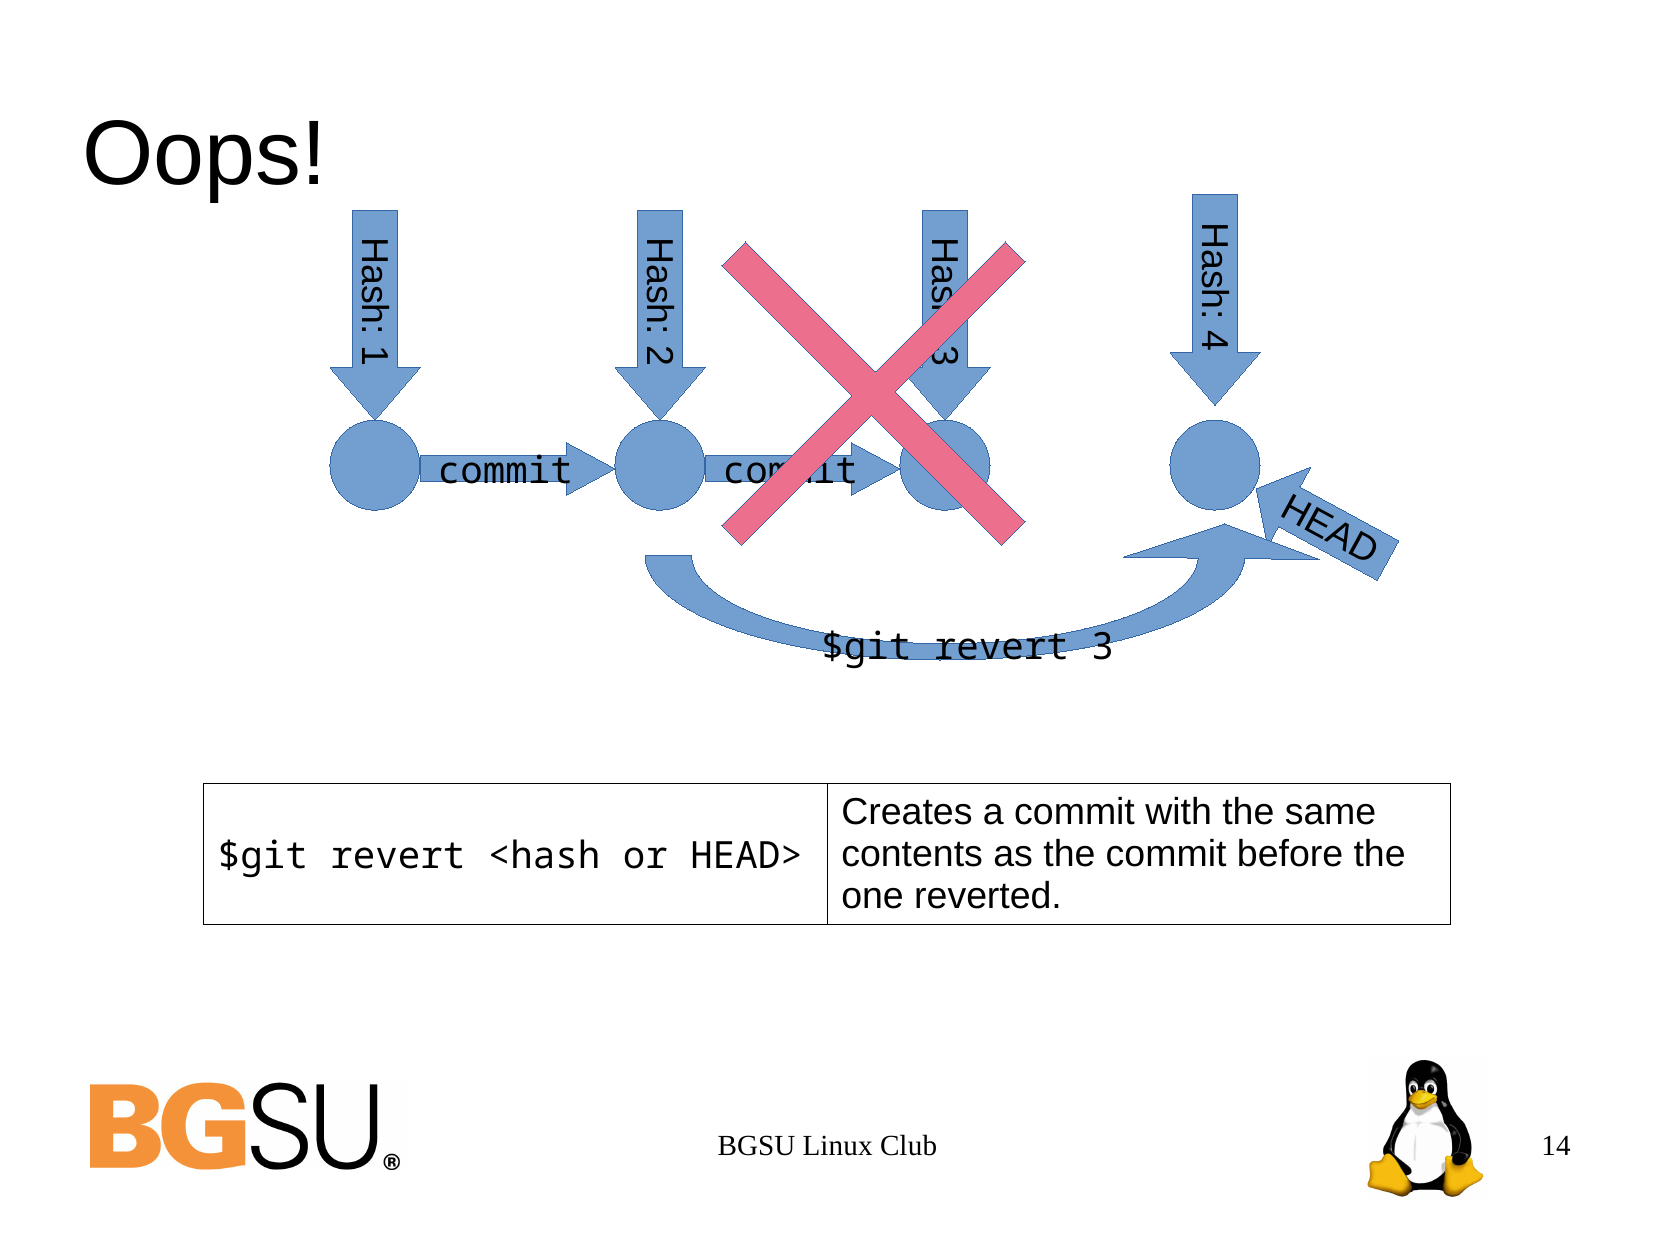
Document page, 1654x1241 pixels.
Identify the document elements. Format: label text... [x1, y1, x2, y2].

text_box Hash: 3 [909, 320, 991, 421]
text_box $git revert 3 [780, 600, 1156, 690]
text_box Hash: 3 [922, 210, 968, 324]
text_box [645, 555, 780, 643]
text_box [329, 420, 420, 511]
table_header $git revert <hash or HEAD> [204, 784, 827, 924]
table_header Creates a commit with the same contents as the commit before the one reverted. [828, 784, 1450, 924]
picture [1365, 1057, 1486, 1201]
text_box Hash: 1 [330, 210, 421, 421]
text_box HEAD [1256, 467, 1399, 581]
text_box [1169, 420, 1261, 511]
text_box [721, 241, 1026, 546]
text_box [1123, 523, 1320, 630]
text_box [614, 420, 705, 511]
text_box commit [465, 465, 477, 481]
text_box commit [705, 455, 791, 482]
text_box Hash: 4 [1170, 194, 1261, 406]
text_box commit [750, 465, 762, 481]
text_box commit [825, 442, 901, 496]
text_box commit [420, 442, 616, 496]
title Oops! [82, 49, 1571, 257]
picture [90, 1082, 409, 1171]
text_box commit [811, 466, 822, 482]
text_box Hash: 2 [615, 210, 706, 421]
